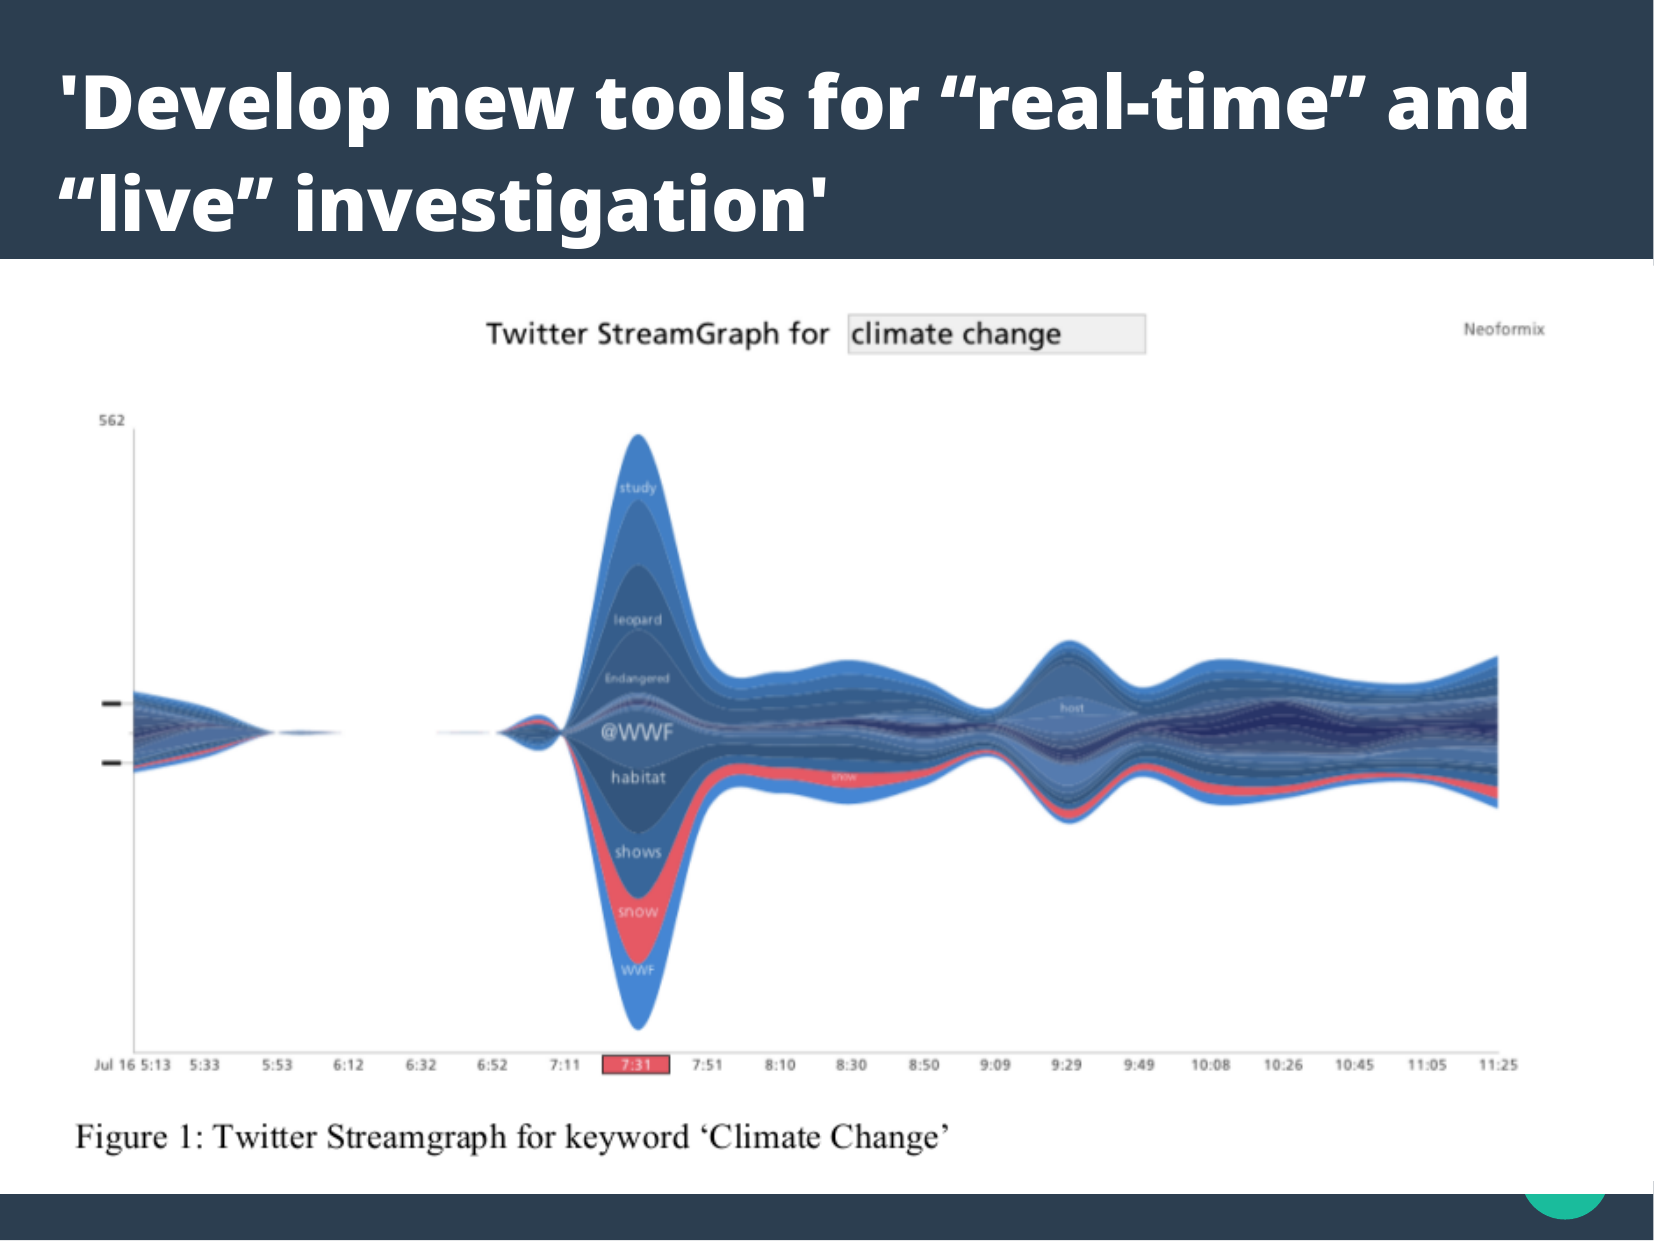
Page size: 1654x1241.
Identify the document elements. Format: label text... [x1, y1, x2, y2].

title 'Develop new tools for “real-time” and “live” investigation' [59, 49, 1595, 207]
picture [0, 259, 1654, 1194]
